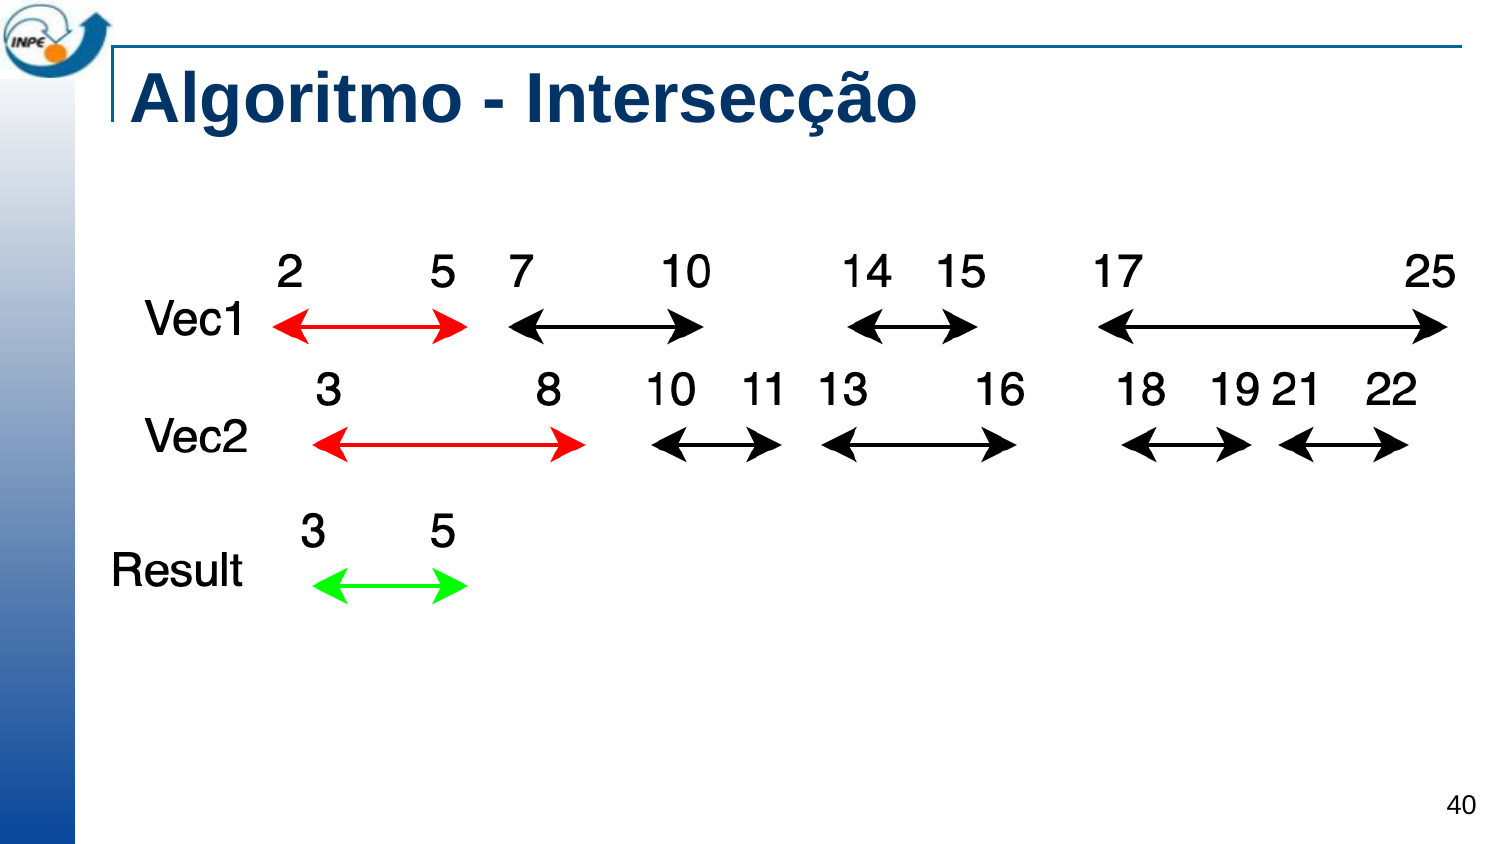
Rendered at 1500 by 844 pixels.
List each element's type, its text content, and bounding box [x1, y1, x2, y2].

slide_number <number> [1403, 779, 1494, 844]
picture [0, 0, 113, 79]
picture [72, 224, 1490, 620]
title Algoritmo - Intersecção [112, 46, 1450, 141]
